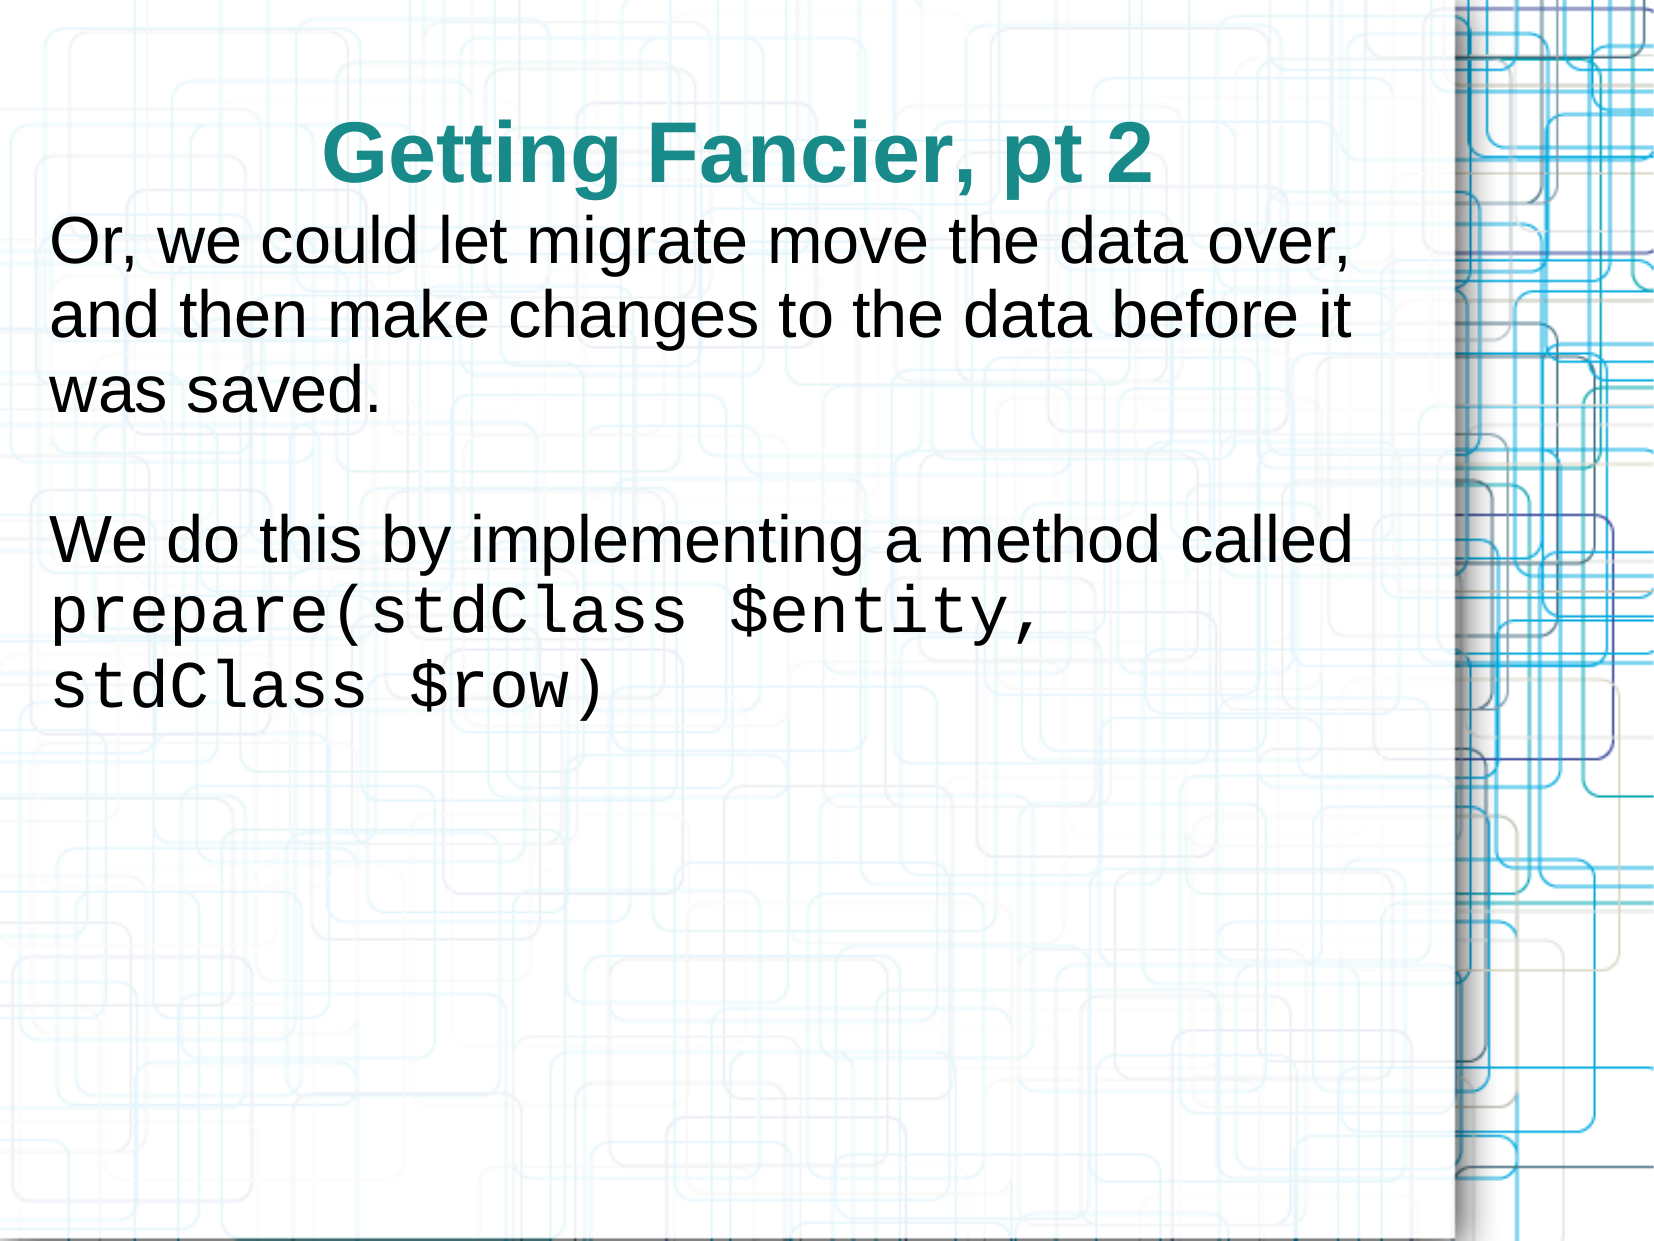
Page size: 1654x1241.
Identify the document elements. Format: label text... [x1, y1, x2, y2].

title Getting Fancier, pt 2 [59, 49, 1418, 257]
picture [0, 0, 1654, 1241]
text_box Or, we could let migrate move the data over, and then make changes to the data before it was saved. We do this by implementing a method called prepare(stdClass $entity, stdClass $row) [34, 195, 1417, 807]
